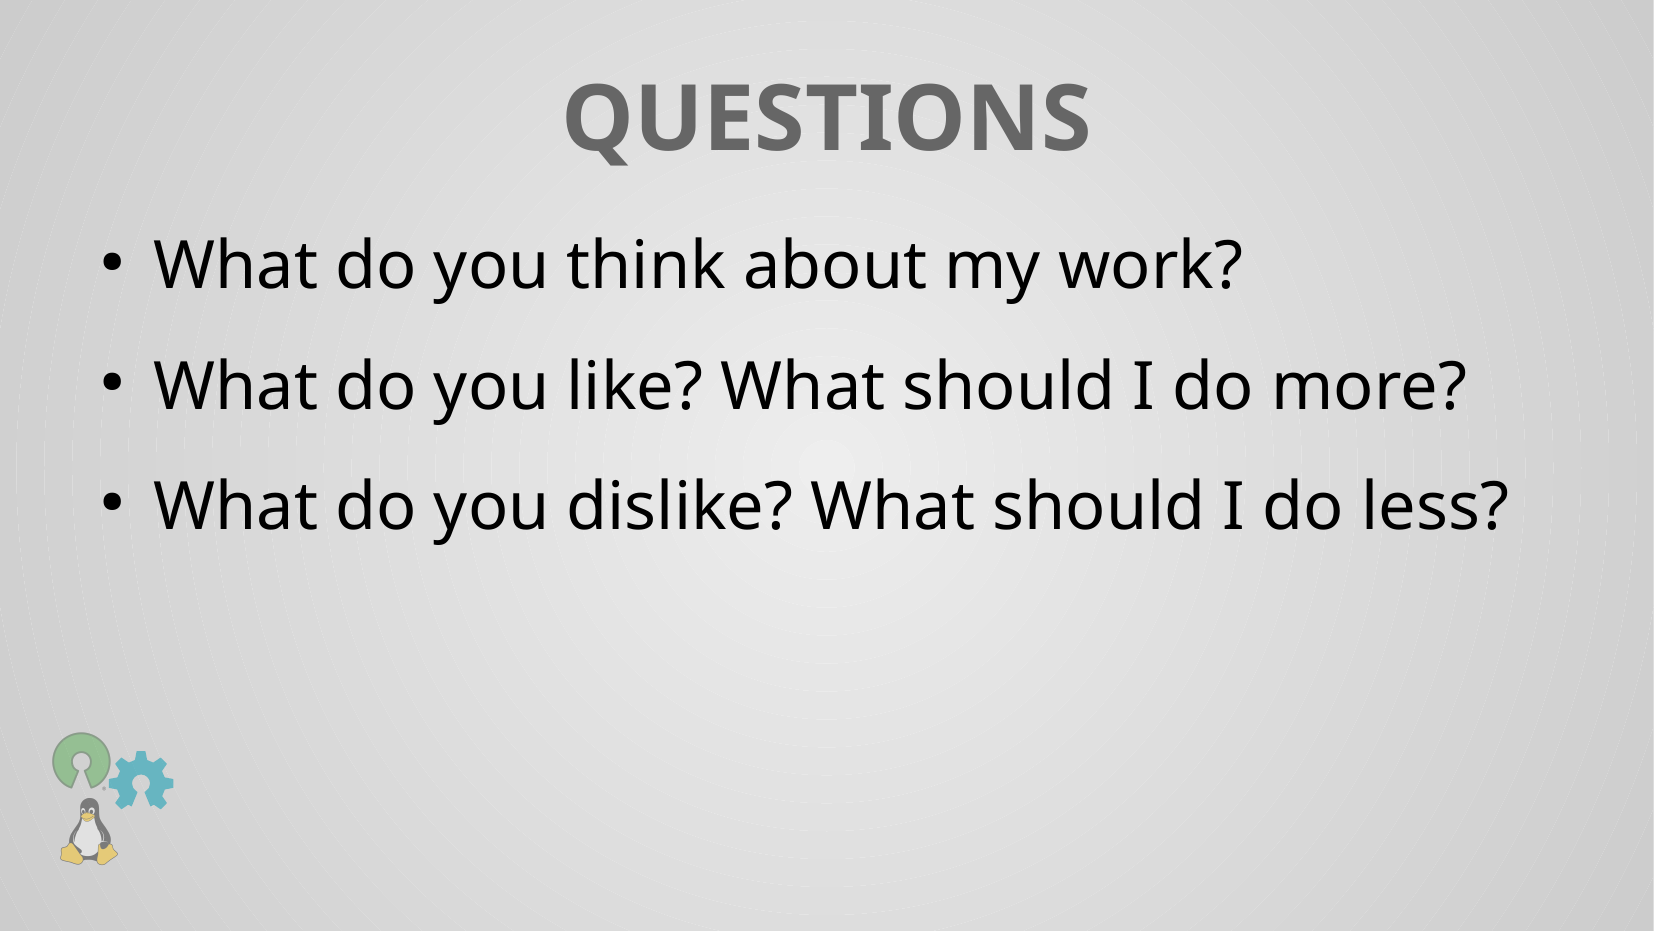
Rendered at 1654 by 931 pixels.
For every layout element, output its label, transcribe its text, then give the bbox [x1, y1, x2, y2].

title Questions [82, 37, 1571, 193]
list What do you think about my work? What do you like? What should I do more? What do you dislike? What should I do less? [82, 217, 1571, 758]
